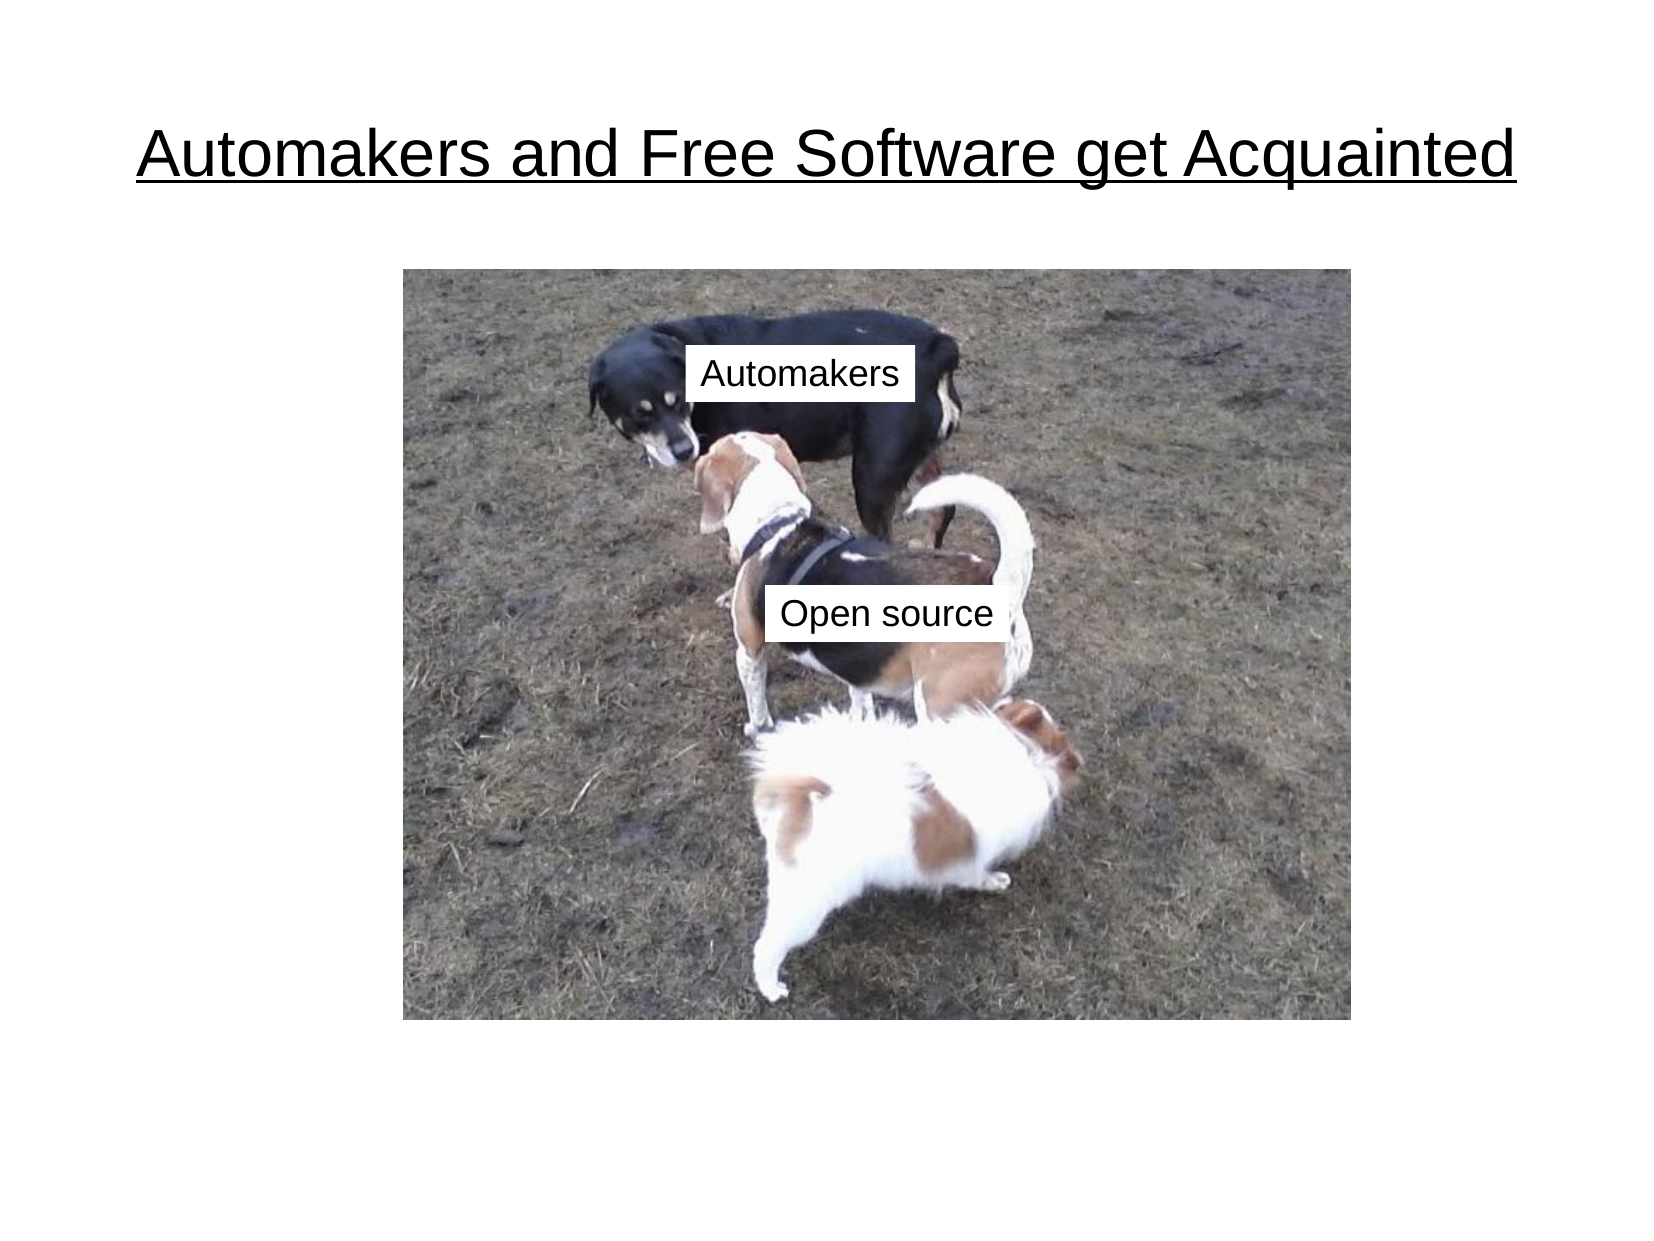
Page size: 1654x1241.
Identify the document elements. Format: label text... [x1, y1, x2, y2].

text_box Open source [765, 585, 1009, 642]
text_box Automakers [685, 345, 916, 402]
picture [403, 269, 1351, 1021]
title Automakers and Free Software get Acquainted [82, 49, 1571, 257]
